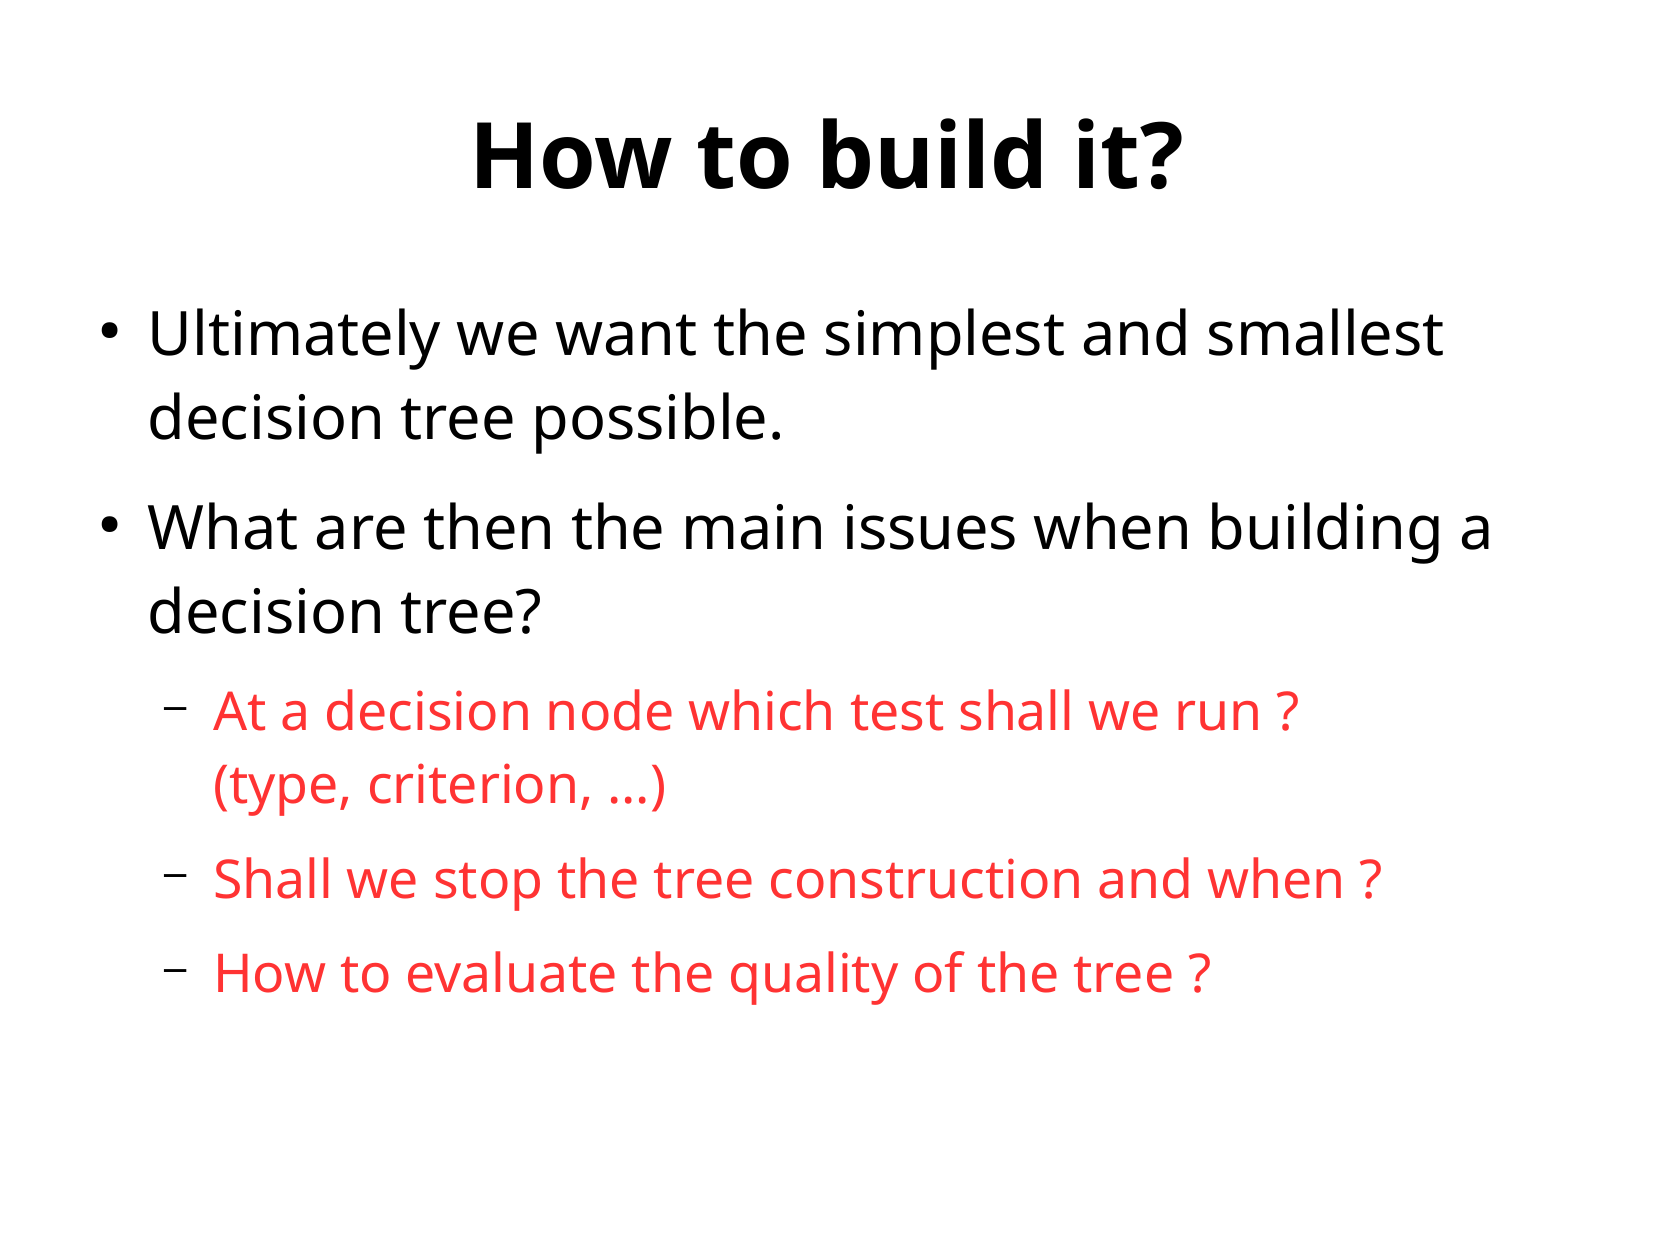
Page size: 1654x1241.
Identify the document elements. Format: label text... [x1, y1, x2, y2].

title How to build it? [82, 49, 1571, 257]
list Ultimately we want the simplest and smallest decision tree possible. What are then the main issues when building a decision tree? At a decision node which test shall we run ? (type, criterion, ...) Shall we stop the tree construction and when ? How to evaluate the quality of the tree ? [82, 290, 1571, 1010]
